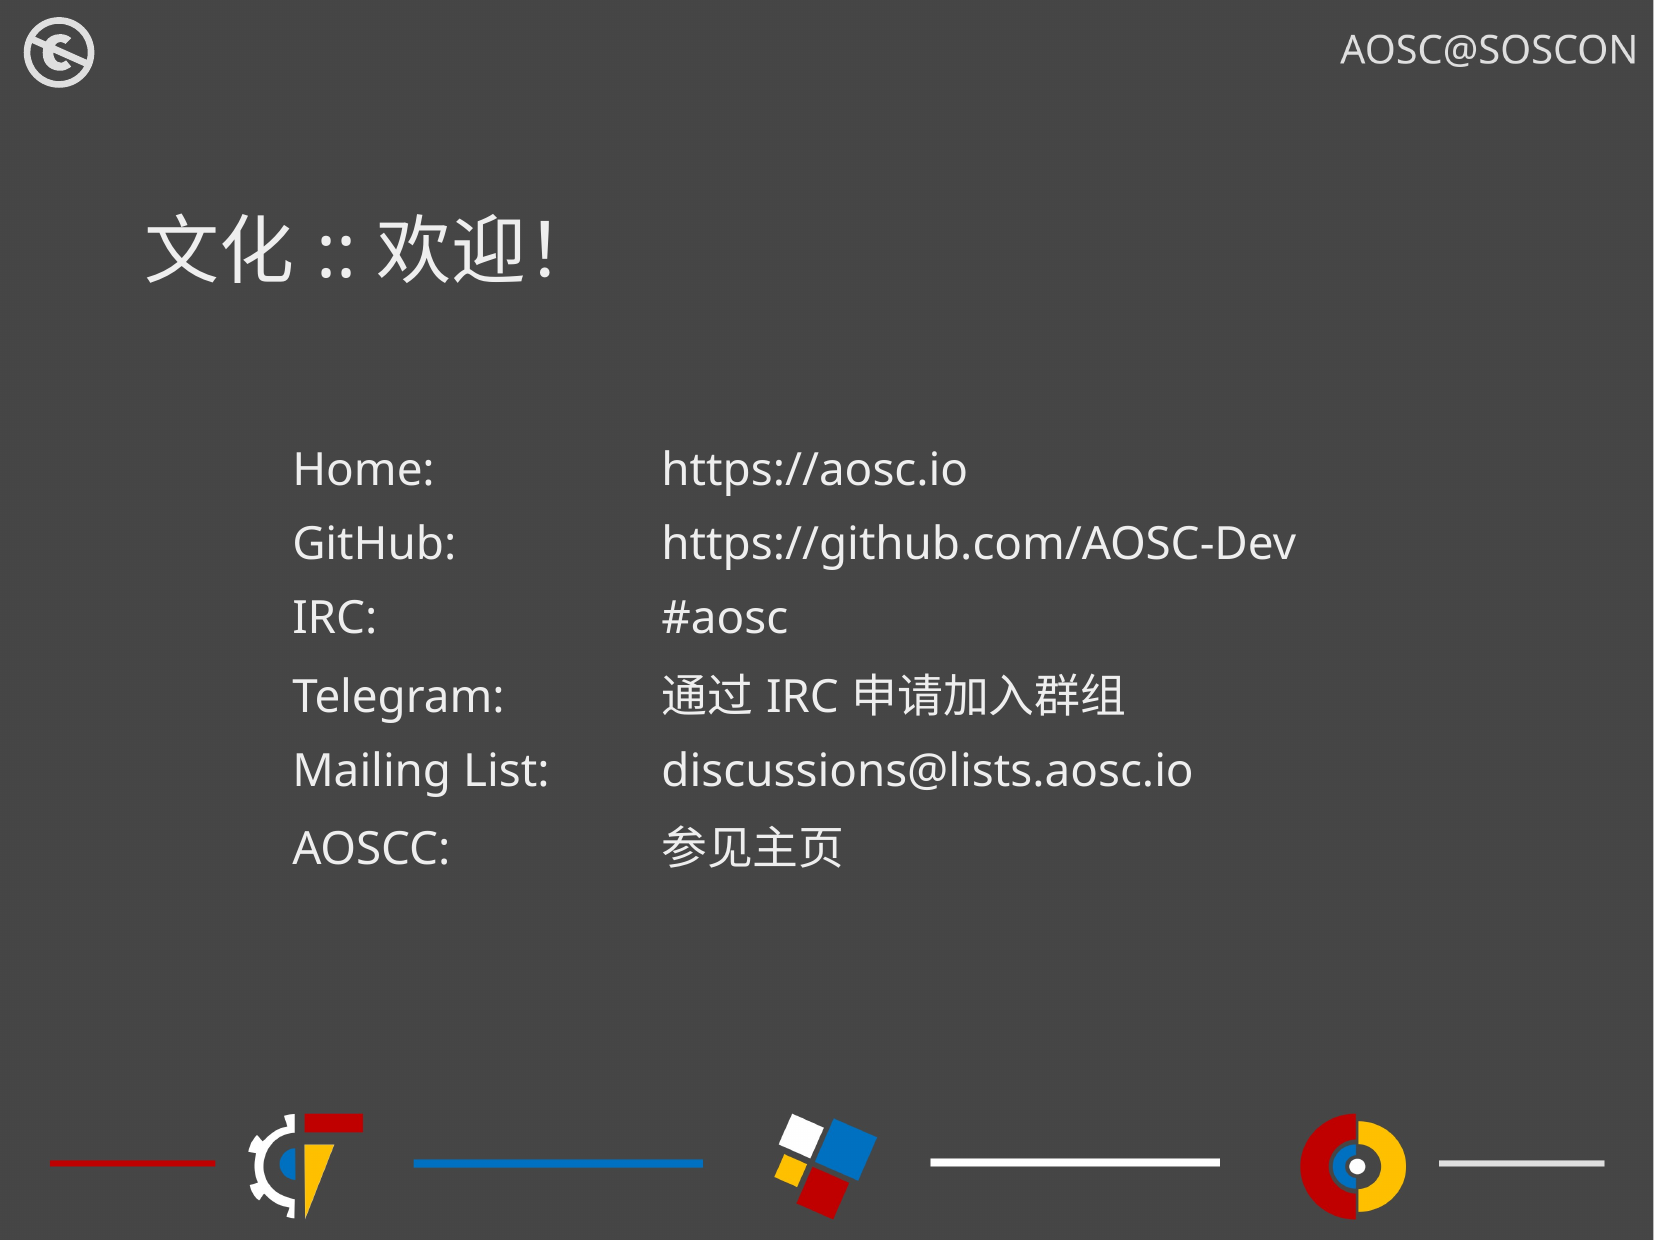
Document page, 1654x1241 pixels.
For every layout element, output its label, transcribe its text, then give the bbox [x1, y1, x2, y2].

text_box 文化::欢迎！ Home: https://aosc.io GitHub: https://github.com/AOSC-Dev IRC: #aosc Telegram: 通过IRC申请加入群组 Mailing List: discussions@lists.aosc.io AOSCC: 参见主页 [129, 183, 1536, 1028]
picture [0, 0, 1654, 1240]
